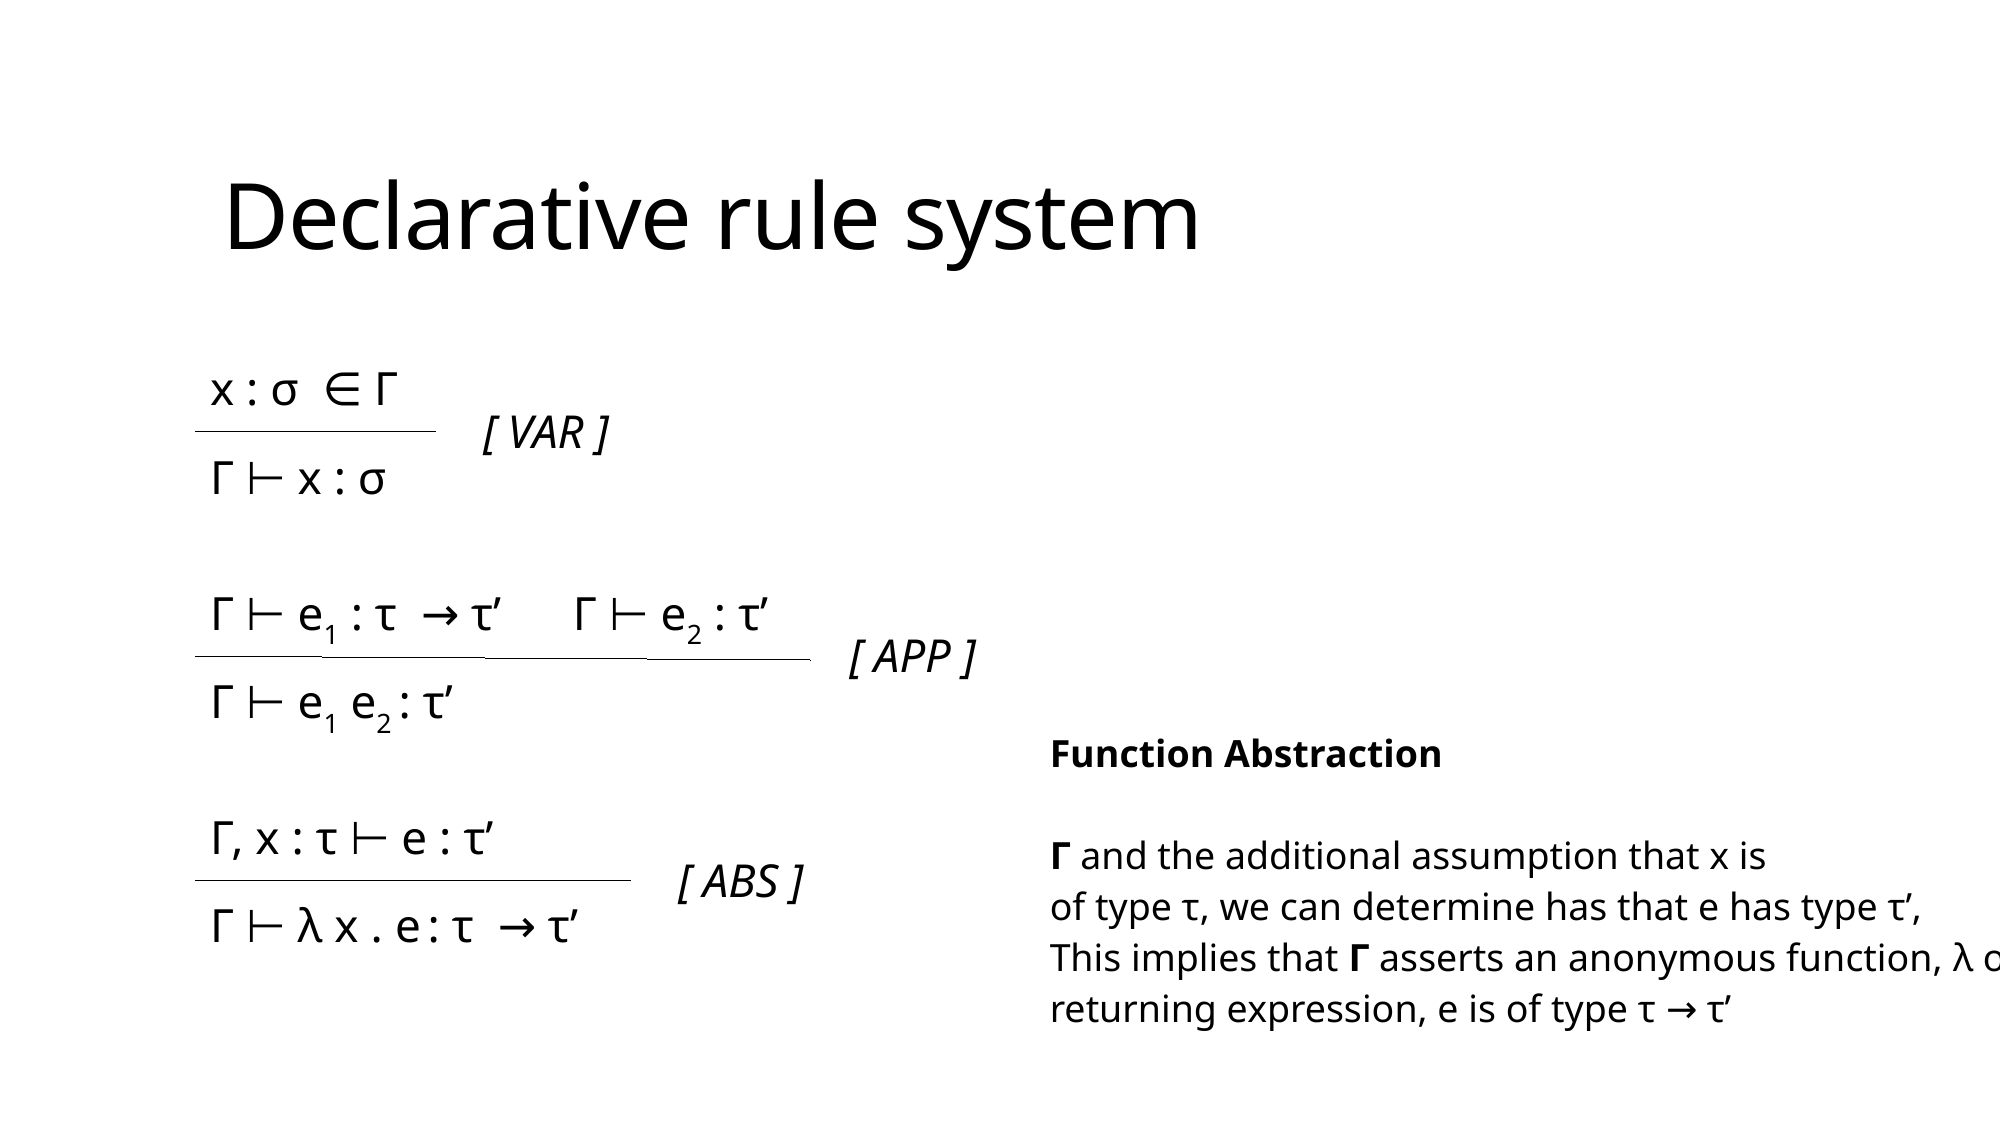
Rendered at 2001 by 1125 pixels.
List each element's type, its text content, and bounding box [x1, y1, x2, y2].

title Declarative rule system [206, 60, 1797, 278]
list Γ ⊢ x : σ [210, 465, 796, 535]
list Γ ⊢ e1 e2 : τ’ [210, 690, 796, 759]
list [ VAR ] [483, 395, 679, 465]
list x : σ ∈ Γ [210, 352, 1021, 465]
list Γ, x : τ ⊢ e : τ’ [210, 801, 1021, 914]
list [ APP ] [849, 619, 1045, 690]
list Γ ⊢ λ x . e : τ → τ’ [210, 914, 796, 984]
list [ ABS ] [678, 844, 873, 914]
text_box Function Abstraction Γ and the additional assumption that x is of type τ, we can determine has that e has type τ’, This implies that Γ asserts an anonymous function, λ of x returning expression, e is of type τ → τ’ [1035, 720, 2000, 1074]
list Γ ⊢ e1 : τ → τ’ Γ ⊢ e2 : τ’ [210, 576, 1021, 690]
